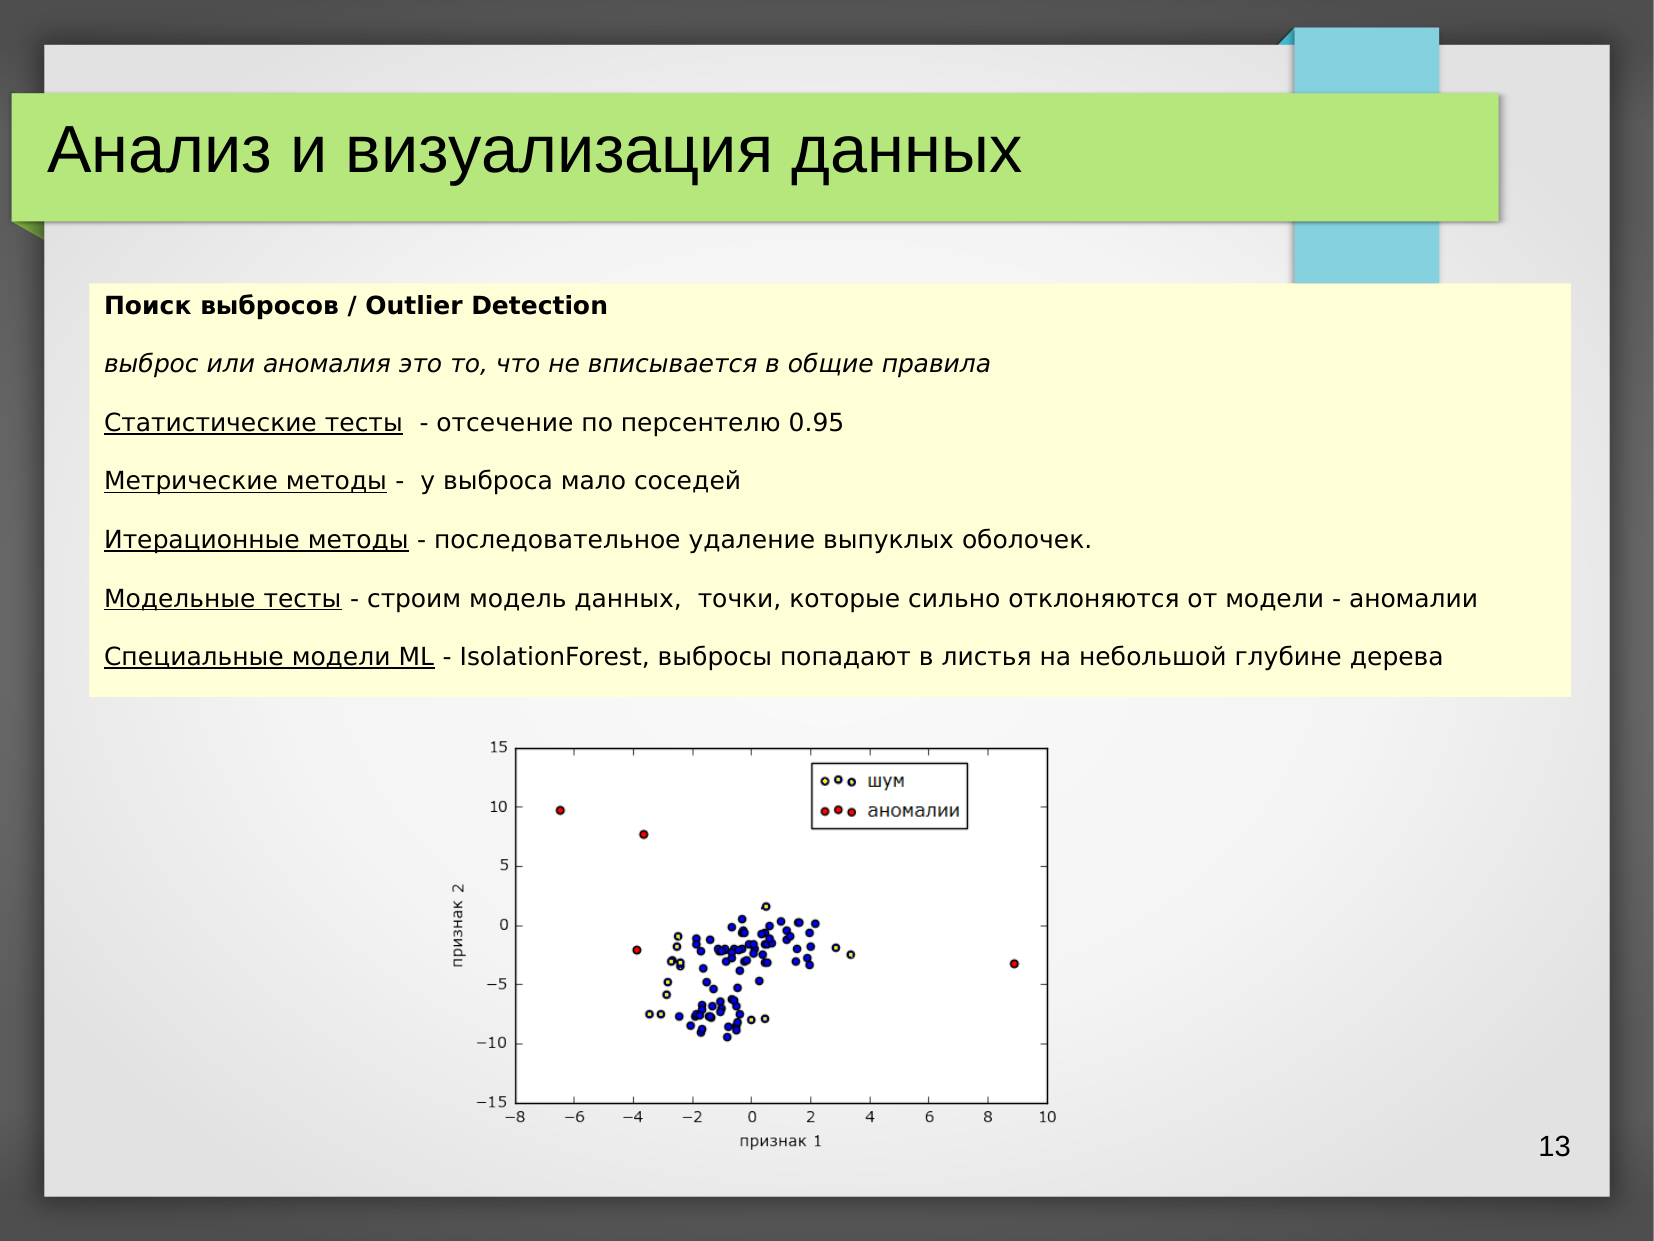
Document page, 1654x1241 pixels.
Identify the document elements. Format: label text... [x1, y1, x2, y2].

title Анализ и визуализация данных [47, 109, 1465, 189]
picture [0, 0, 1654, 1241]
text_box Поиск выбросов / Outlier Detection выброс или аномалия это то, что не вписывается в общие правила Статистические тесты - отсечение по персентелю 0.95 Метрические методы - у выброса мало соседей Итерационные методы - последовательное удаление выпуклых оболочек. Модельные тесты - строим модель данных, точки, которые сильно отклоняются от модели - аномалии Специальные модели ML - IsolationForest, выбросы попадают в листья на небольшой глубине дерева [89, 283, 1571, 697]
